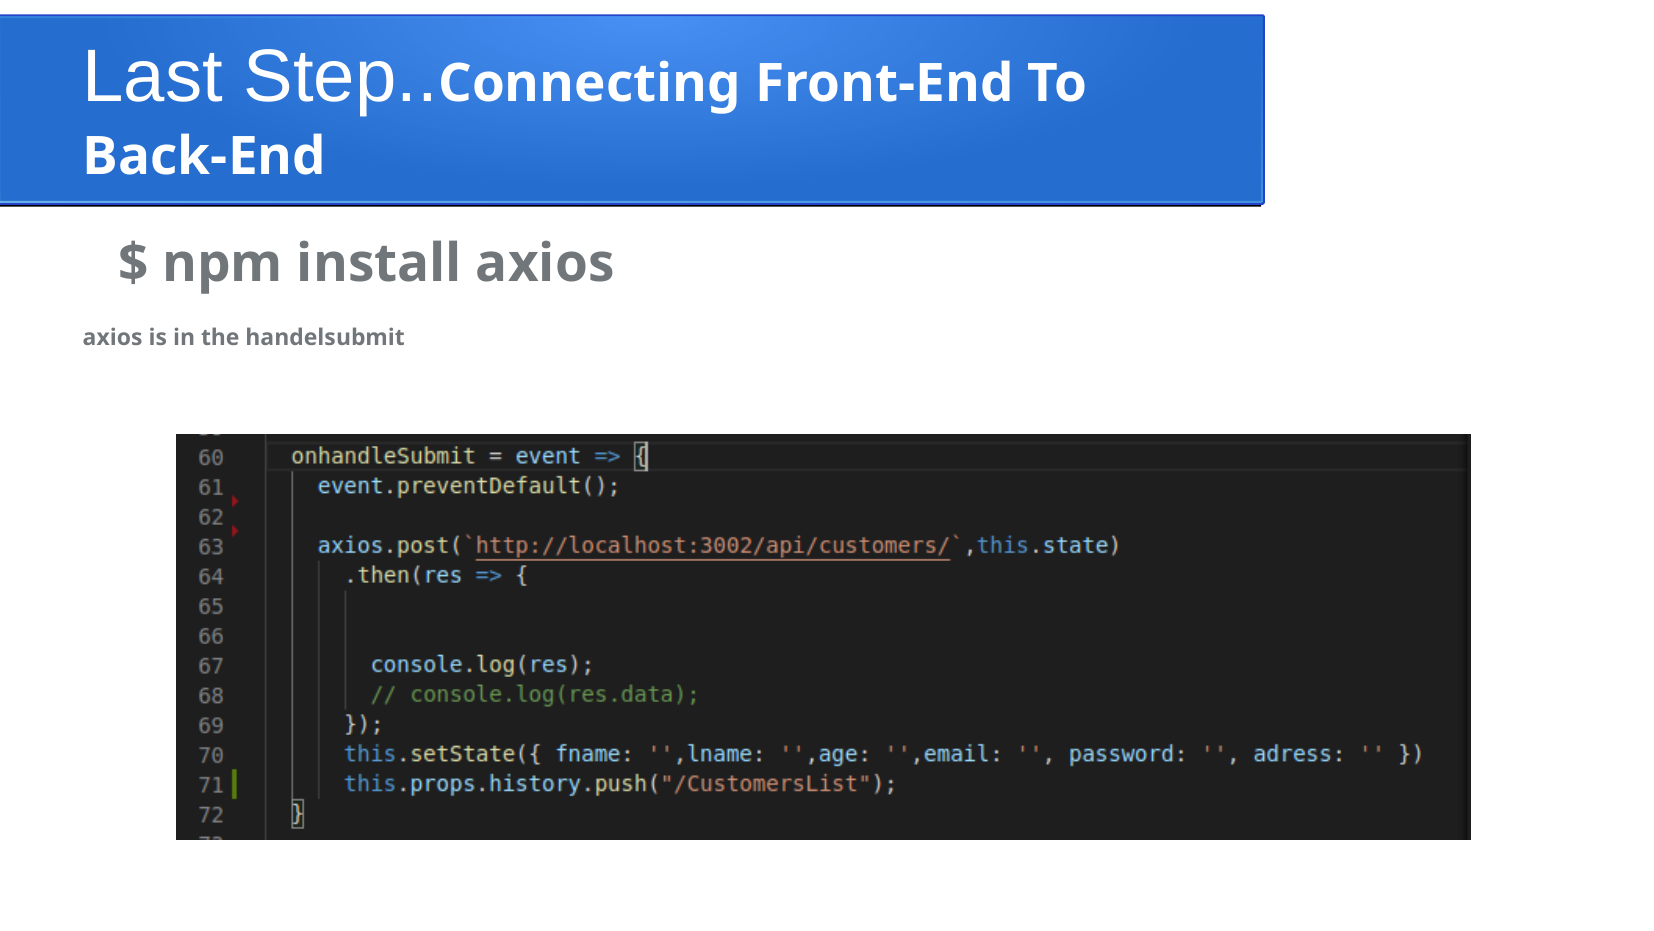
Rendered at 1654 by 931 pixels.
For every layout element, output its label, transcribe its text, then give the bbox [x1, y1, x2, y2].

title Last Step..Connecting Front-End To Back-End [82, 35, 1235, 189]
picture [176, 434, 1471, 840]
list $ npm install axios axios is in the handelsubmit [82, 224, 1571, 764]
